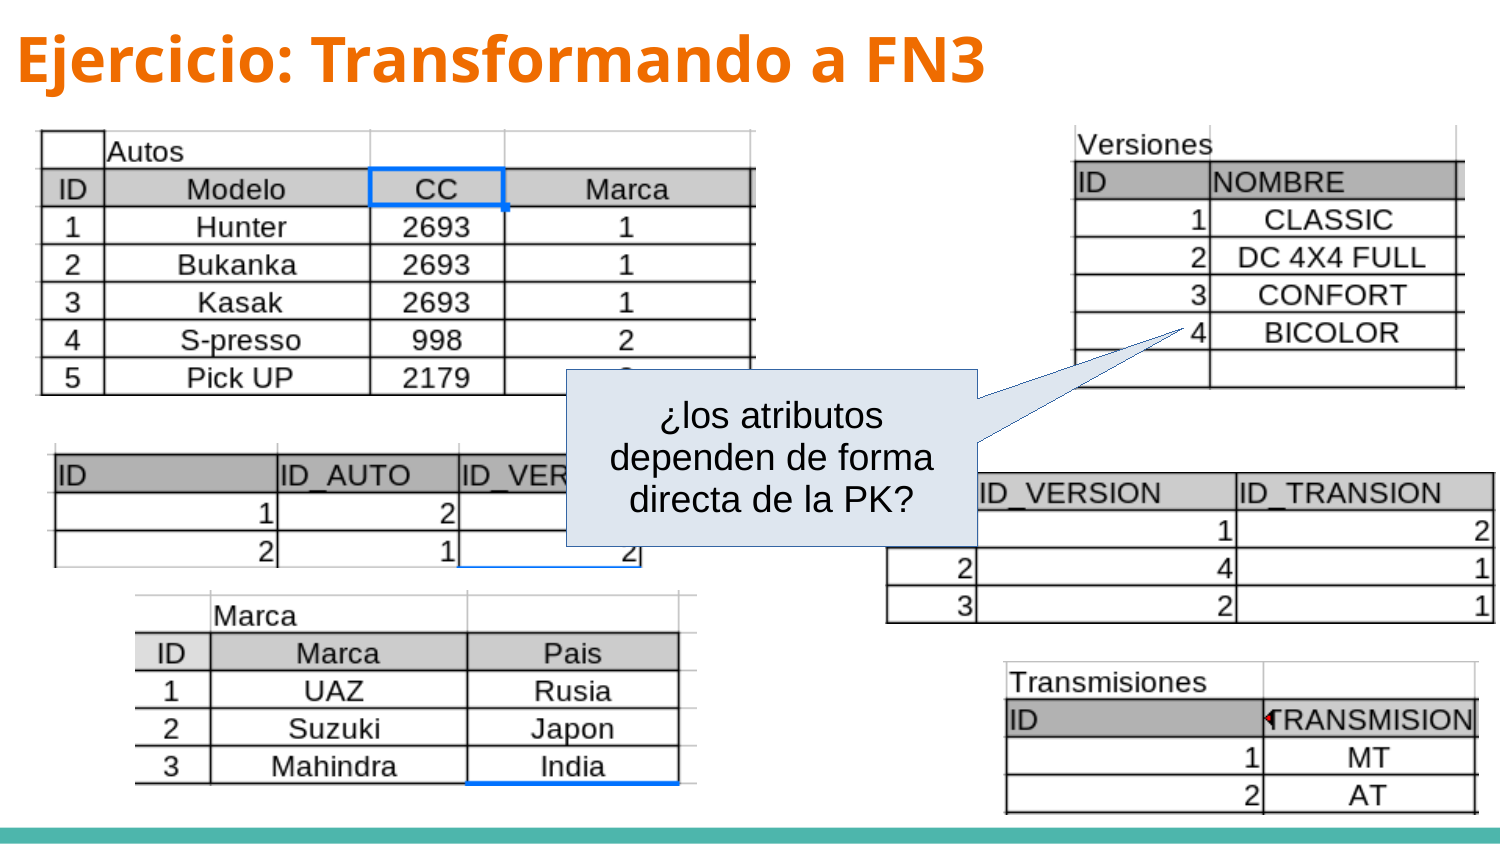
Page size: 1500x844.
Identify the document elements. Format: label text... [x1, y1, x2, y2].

picture [885, 472, 1496, 624]
picture [47, 443, 651, 568]
title Ejercicio: Transformando a FN3 [0, 0, 1398, 116]
picture [1070, 125, 1465, 390]
text_box ¿los atributos dependen de forma directa de la PK? [566, 328, 1184, 547]
picture [135, 590, 697, 786]
picture [1003, 661, 1479, 815]
picture [35, 129, 756, 396]
